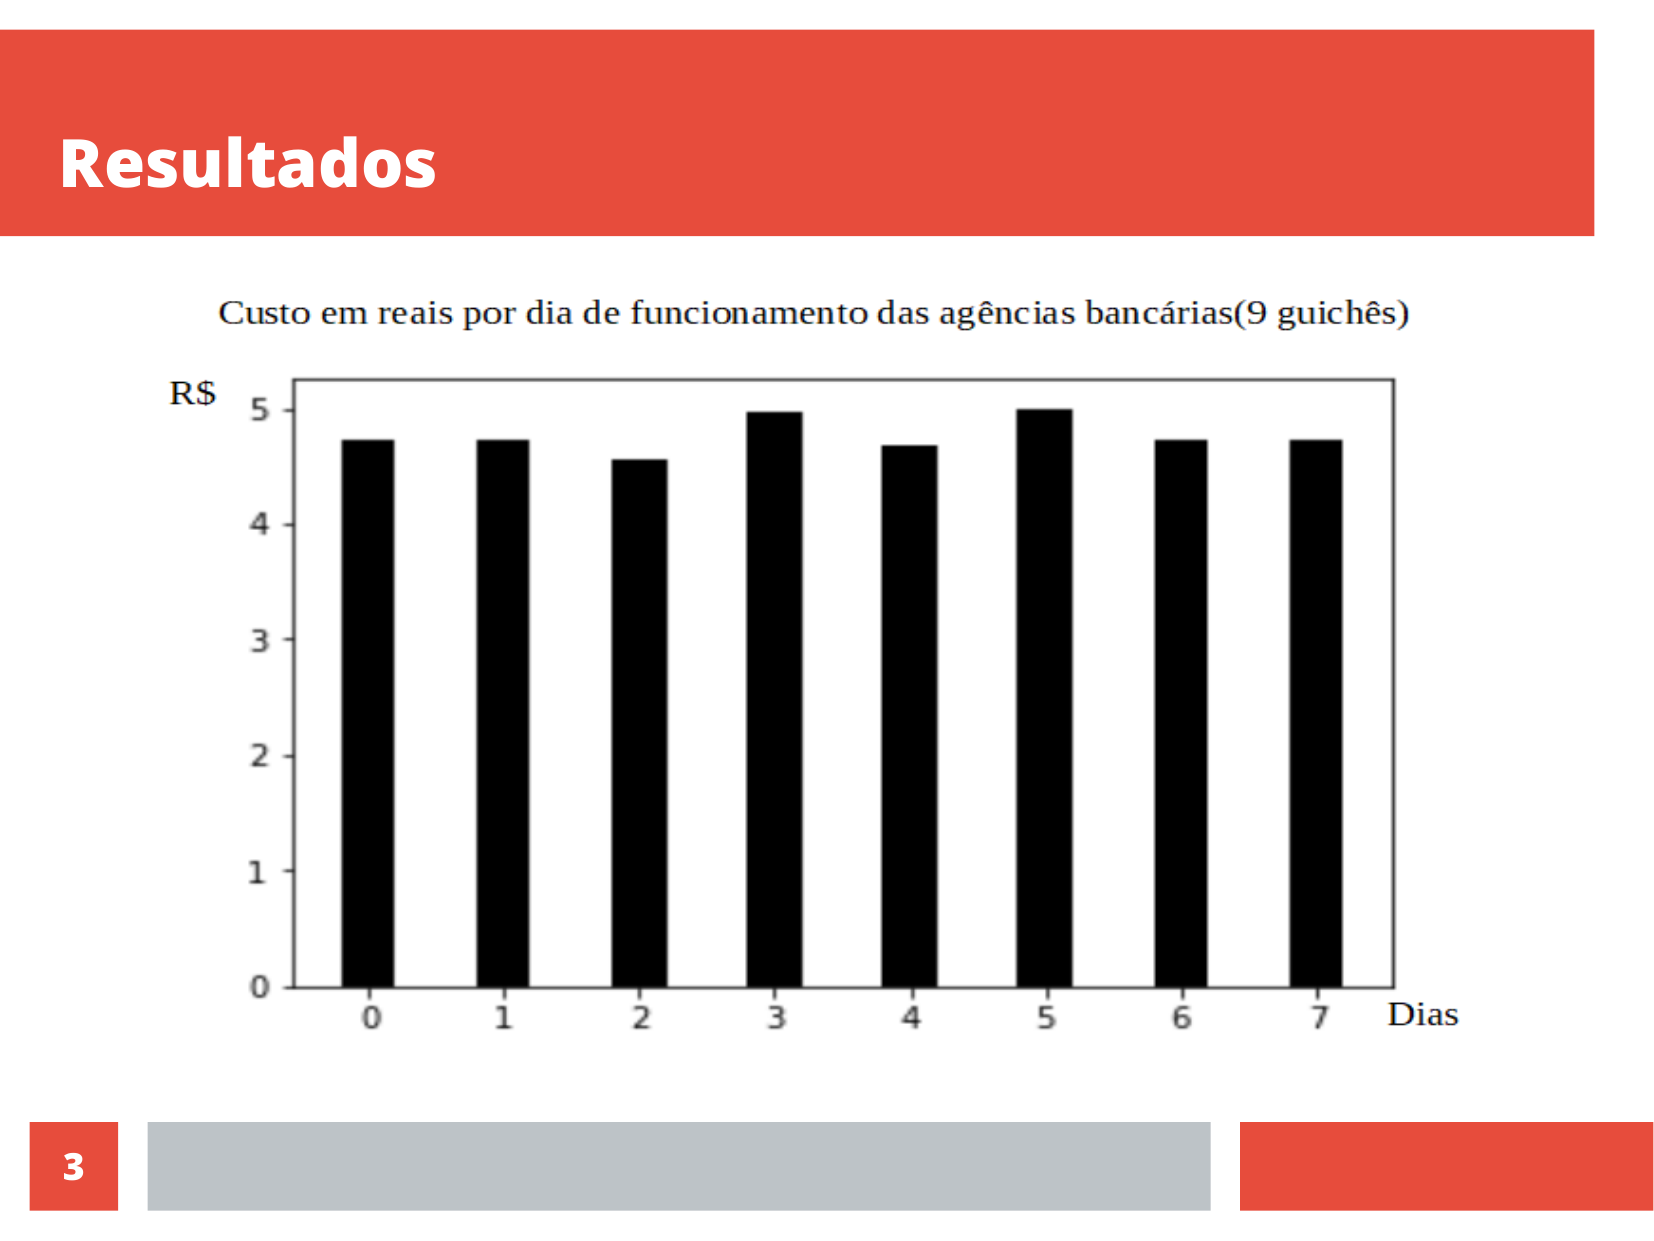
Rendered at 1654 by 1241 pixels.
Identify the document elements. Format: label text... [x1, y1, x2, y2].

picture [82, 271, 1524, 1093]
title Resultados [59, 59, 1595, 207]
